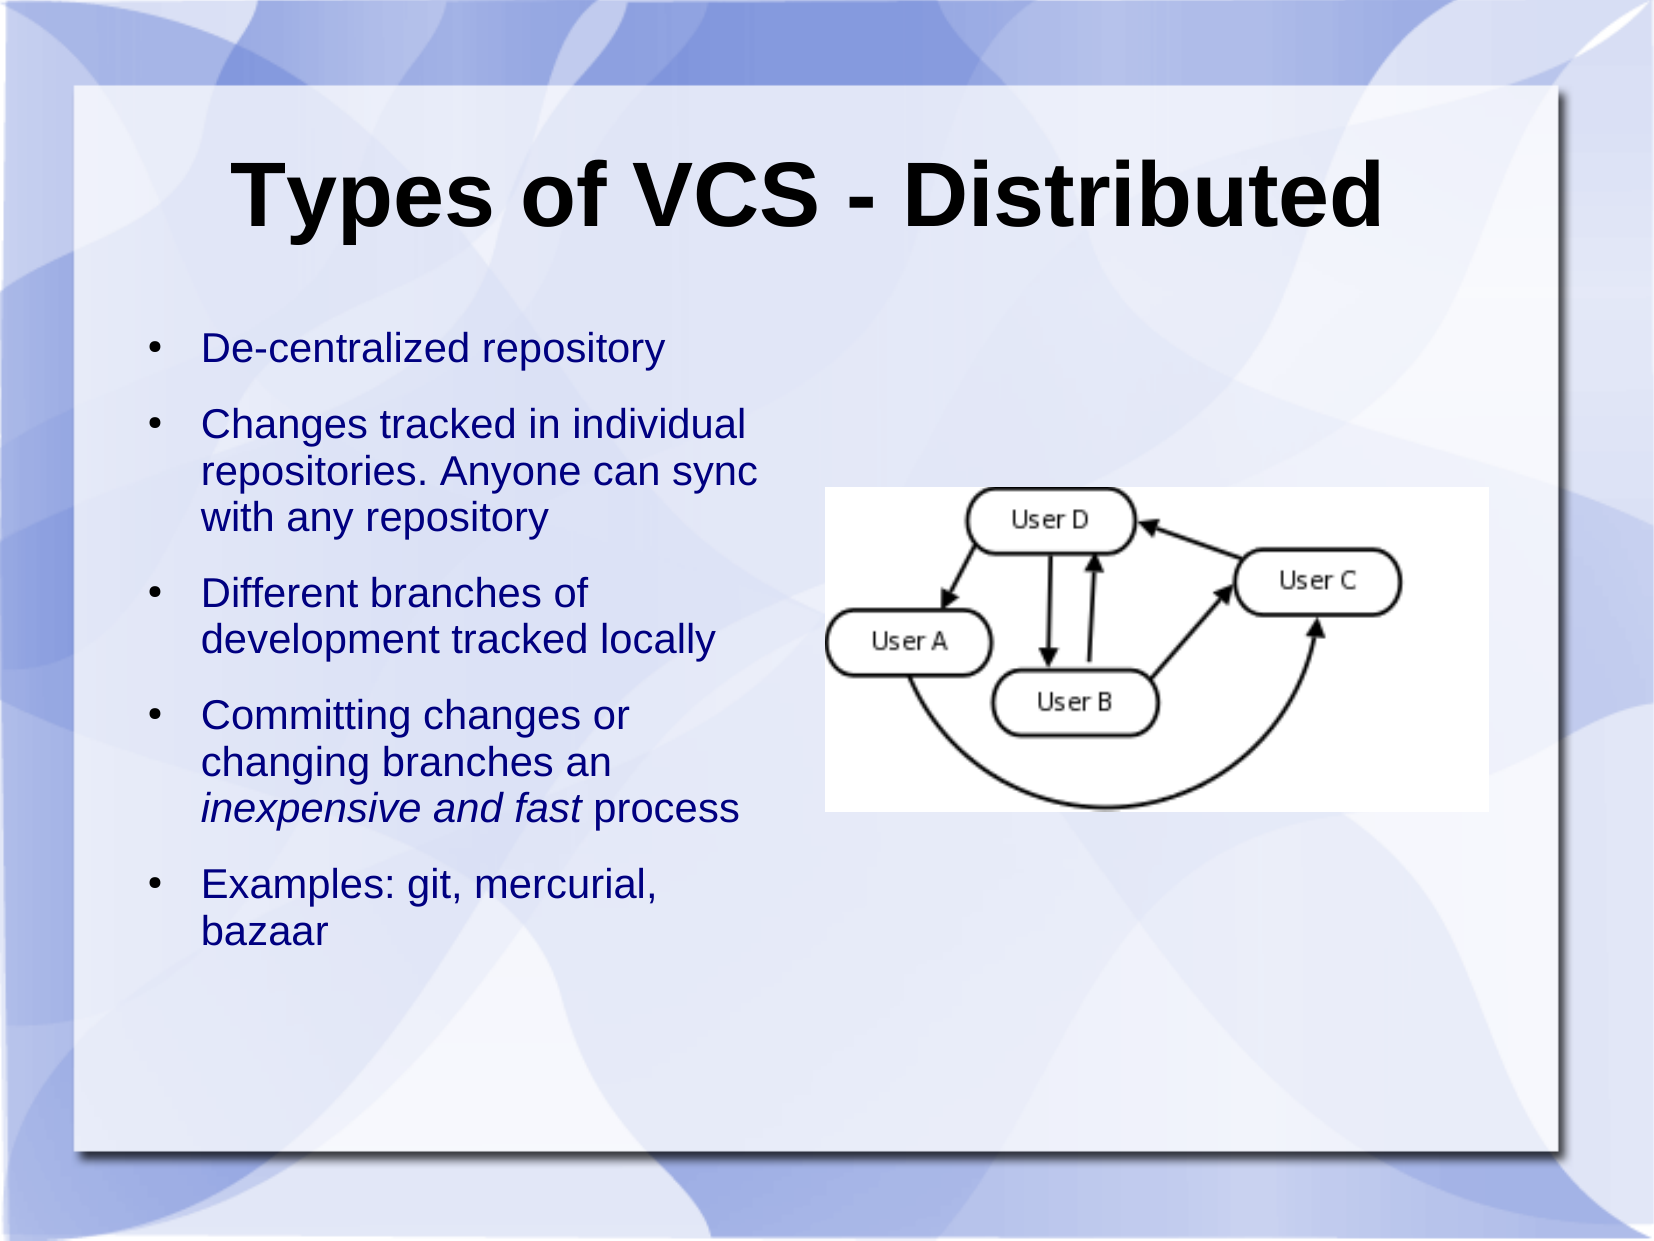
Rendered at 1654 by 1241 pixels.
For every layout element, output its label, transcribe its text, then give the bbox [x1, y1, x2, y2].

list De-centralized repository Changes tracked in individual repositories. Anyone can sync with any repository Different branches of development tracked locally Committing changes or changing branches an inexpensive and fast process Examples: git, mercurial, bazaar [129, 324, 793, 975]
title Types of VCS - Distributed [82, 90, 1536, 298]
picture [0, 0, 1654, 1241]
